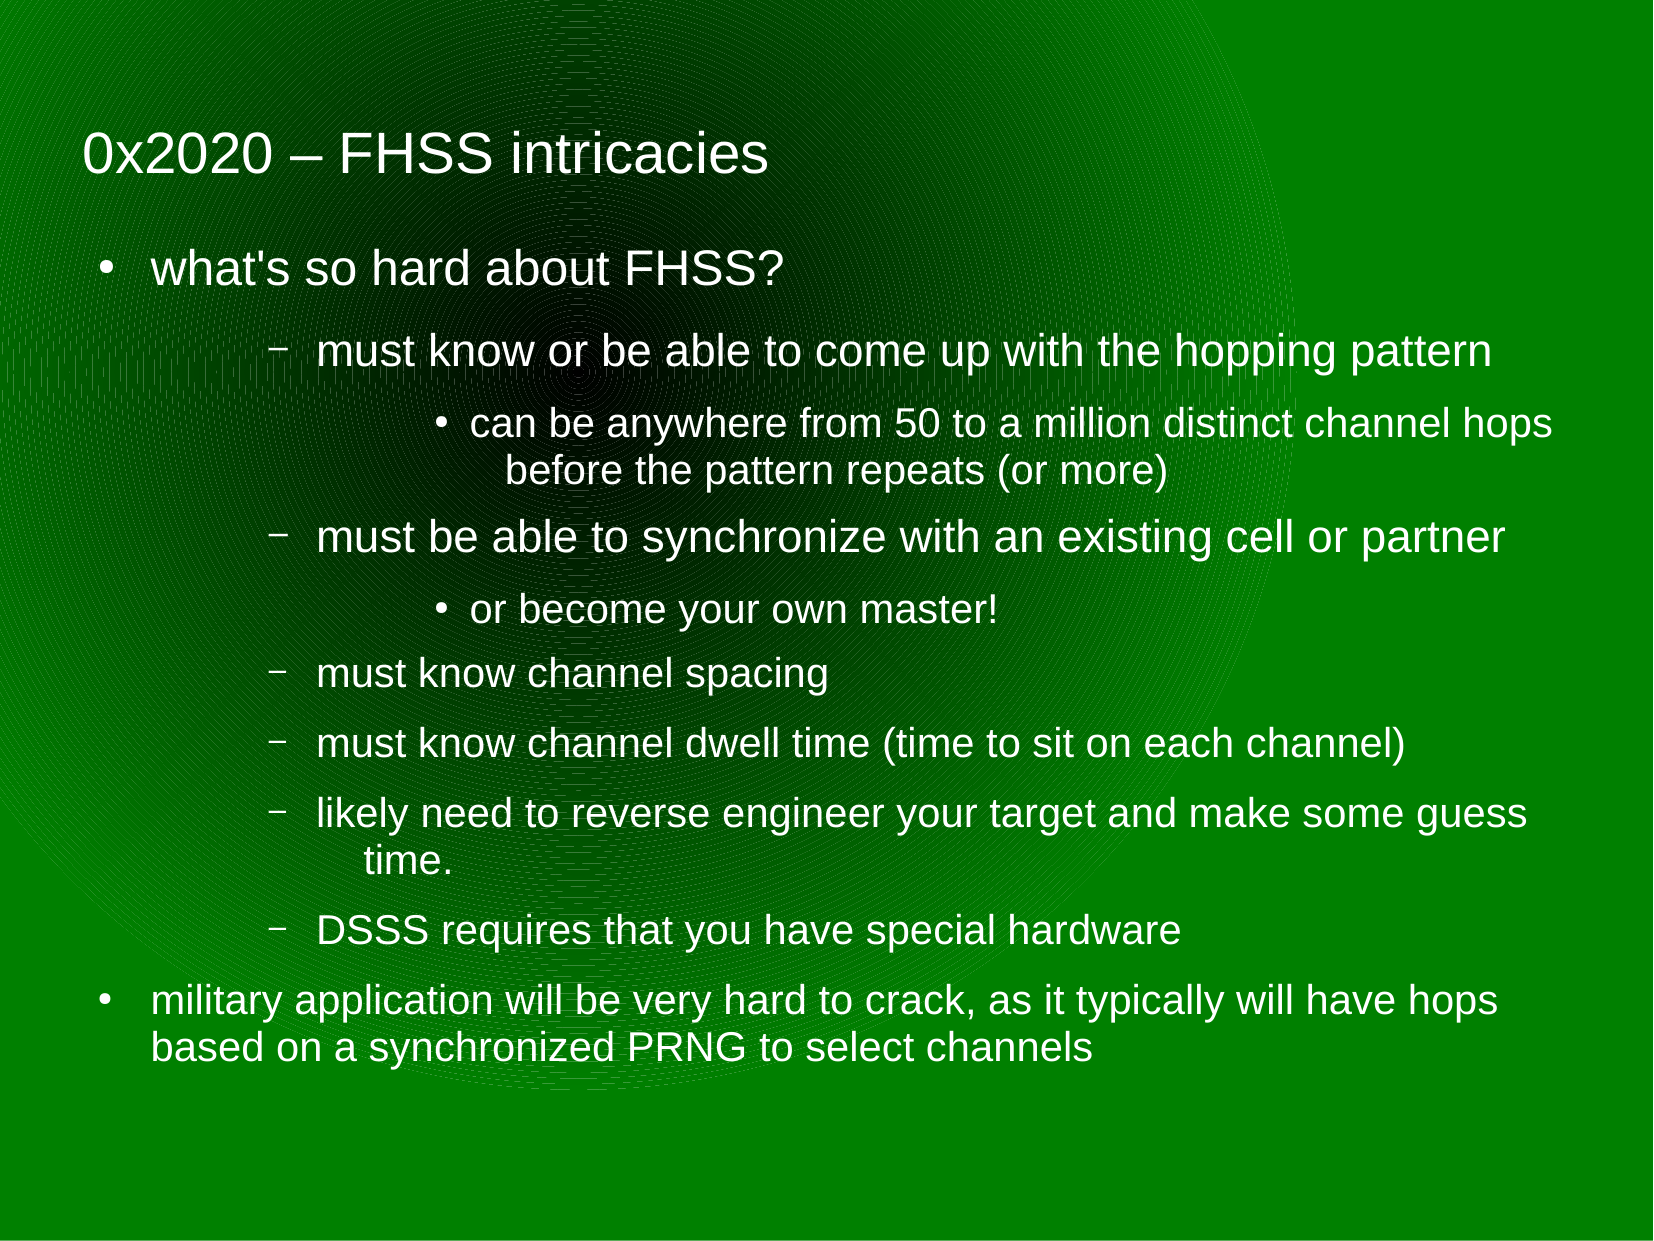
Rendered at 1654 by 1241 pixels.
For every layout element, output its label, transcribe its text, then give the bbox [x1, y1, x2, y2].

list what's so hard about FHSS? must know or be able to come up with the hopping pattern can be anywhere from 50 to a million distinct channel hops before the pattern repeats (or more) must be able to synchronize with an existing cell or partner or become your own master! must know channel spacing must know channel dwell time (time to sit on each channel) likely need to reverse engineer your target and make some guess time. DSSS requires that you have special hardware military application will be very hard to crack, as it typically will have hops based on a synchronized PRNG to select channels [79, 240, 1568, 1070]
title 0x2020 – FHSS intricacies [82, 49, 1571, 257]
